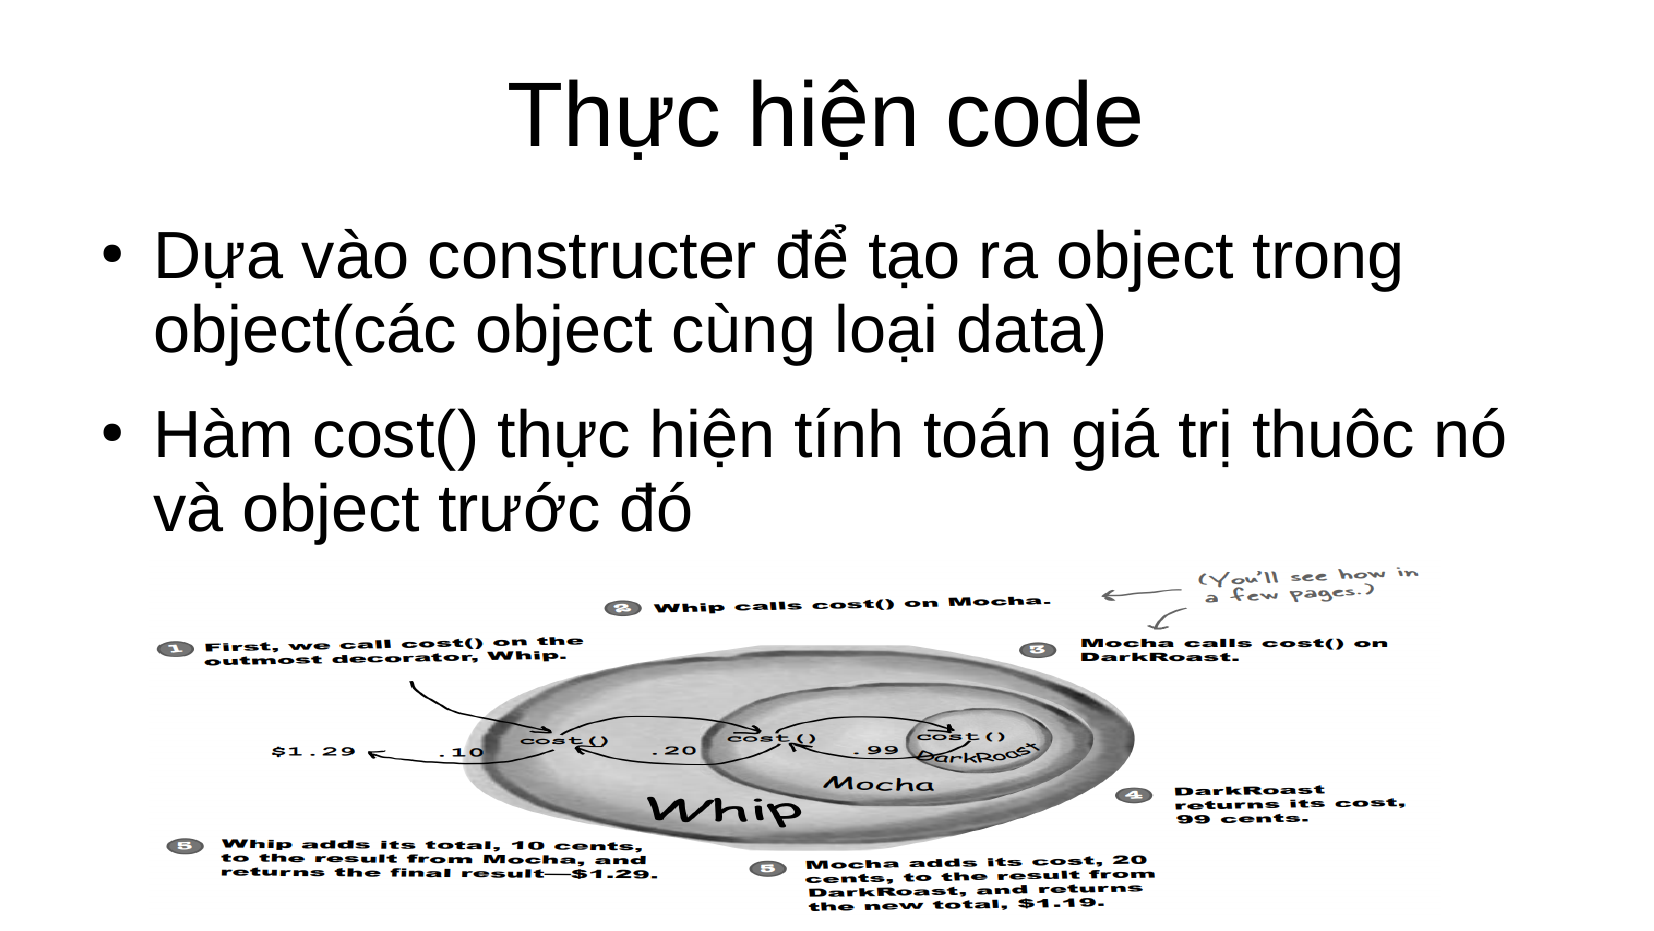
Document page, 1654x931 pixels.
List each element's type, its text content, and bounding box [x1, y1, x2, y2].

title Thực hiện code [82, 37, 1571, 193]
list Dựa vào constructer để tạo ra object trong object(các object cùng loại data) Hàm cost() thực hiện tính toán giá trị thuôc nó và object trước đó [82, 217, 1571, 758]
picture [149, 554, 1441, 916]
